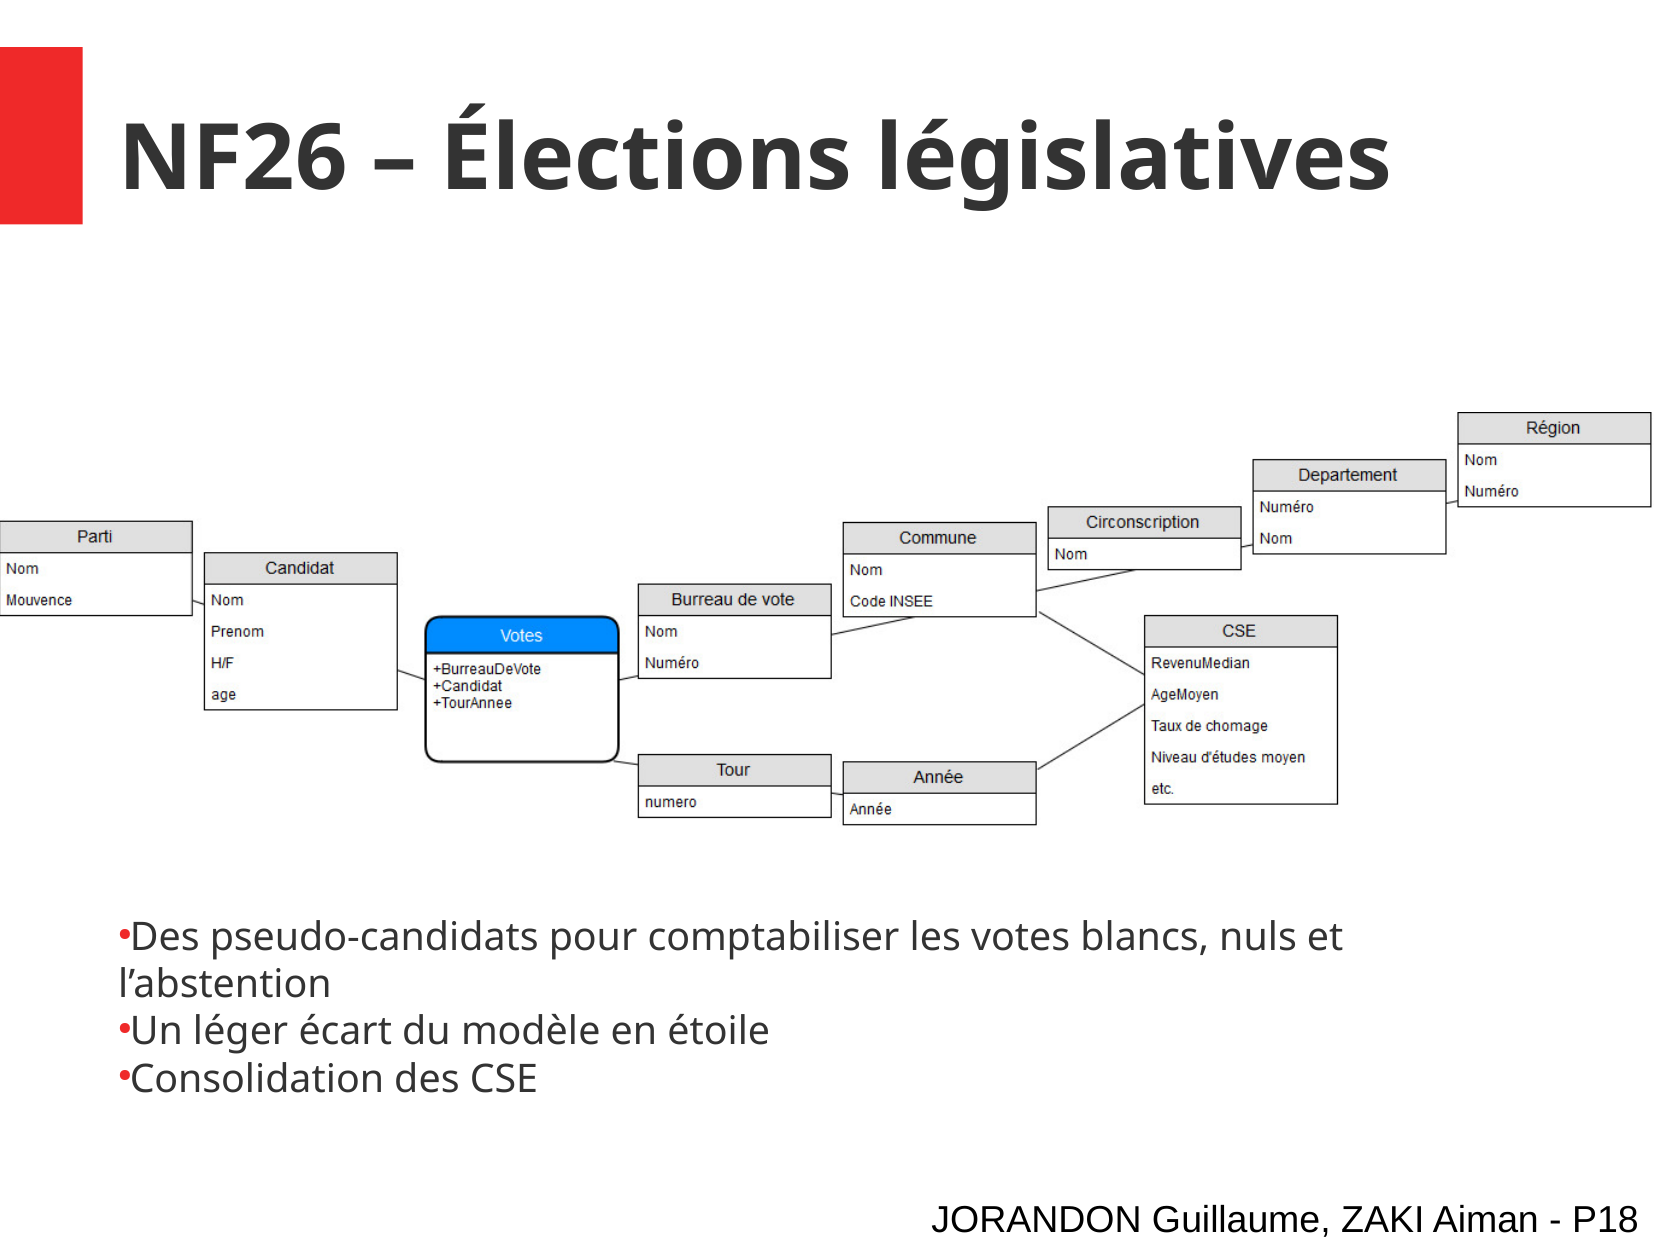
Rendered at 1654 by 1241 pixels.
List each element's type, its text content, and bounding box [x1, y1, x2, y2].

text_box JORANDON Guillaume, ZAKI Aiman - P18 [916, 1190, 1654, 1241]
list Des pseudo-candidats pour comptabiliser les votes blancs, nuls et l’abstention Un léger écart du modèle en étoile Consolidation des CSE [118, 911, 1536, 1101]
title NF26 – Élections législatives [118, 49, 1571, 257]
picture [0, 412, 1654, 829]
